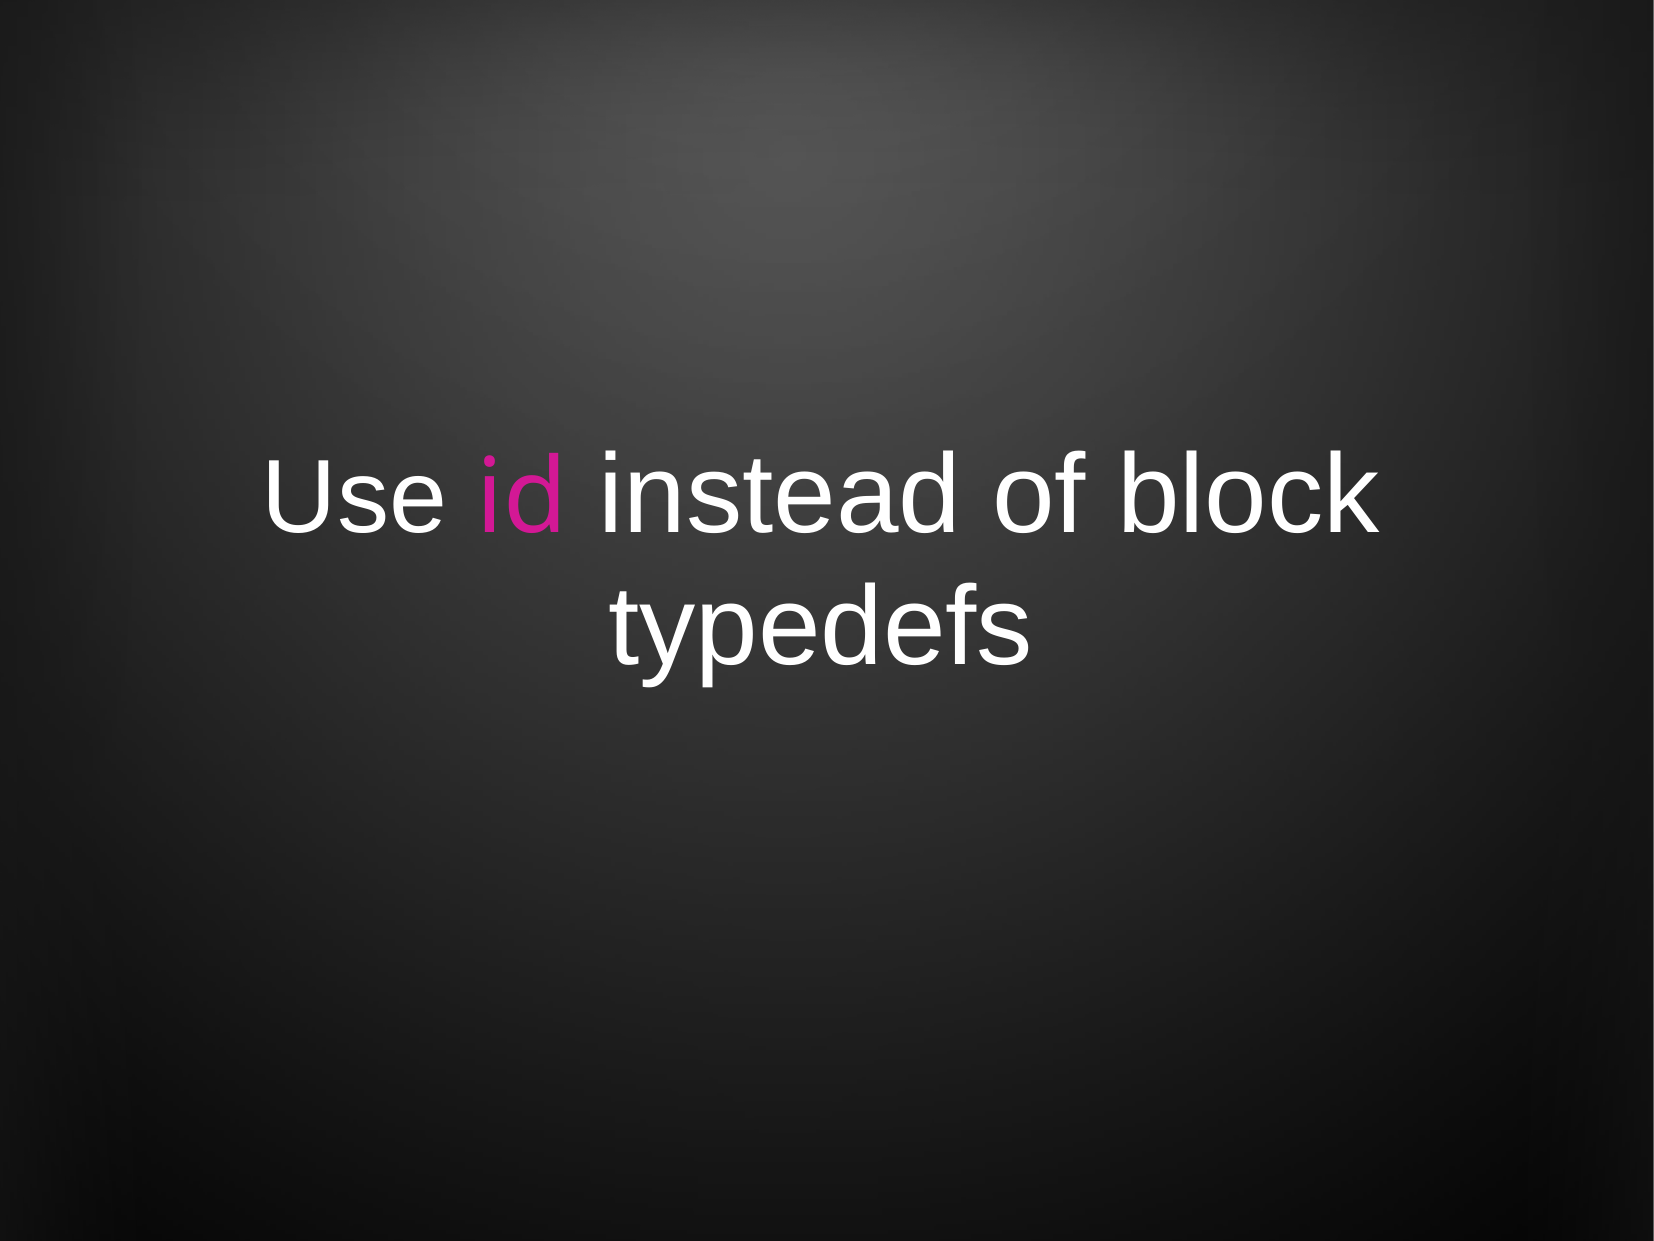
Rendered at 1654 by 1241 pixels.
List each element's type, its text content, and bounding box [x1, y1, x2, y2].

picture [0, 0, 1654, 1241]
text_box Use id instead of block typedefs [35, 413, 1607, 694]
